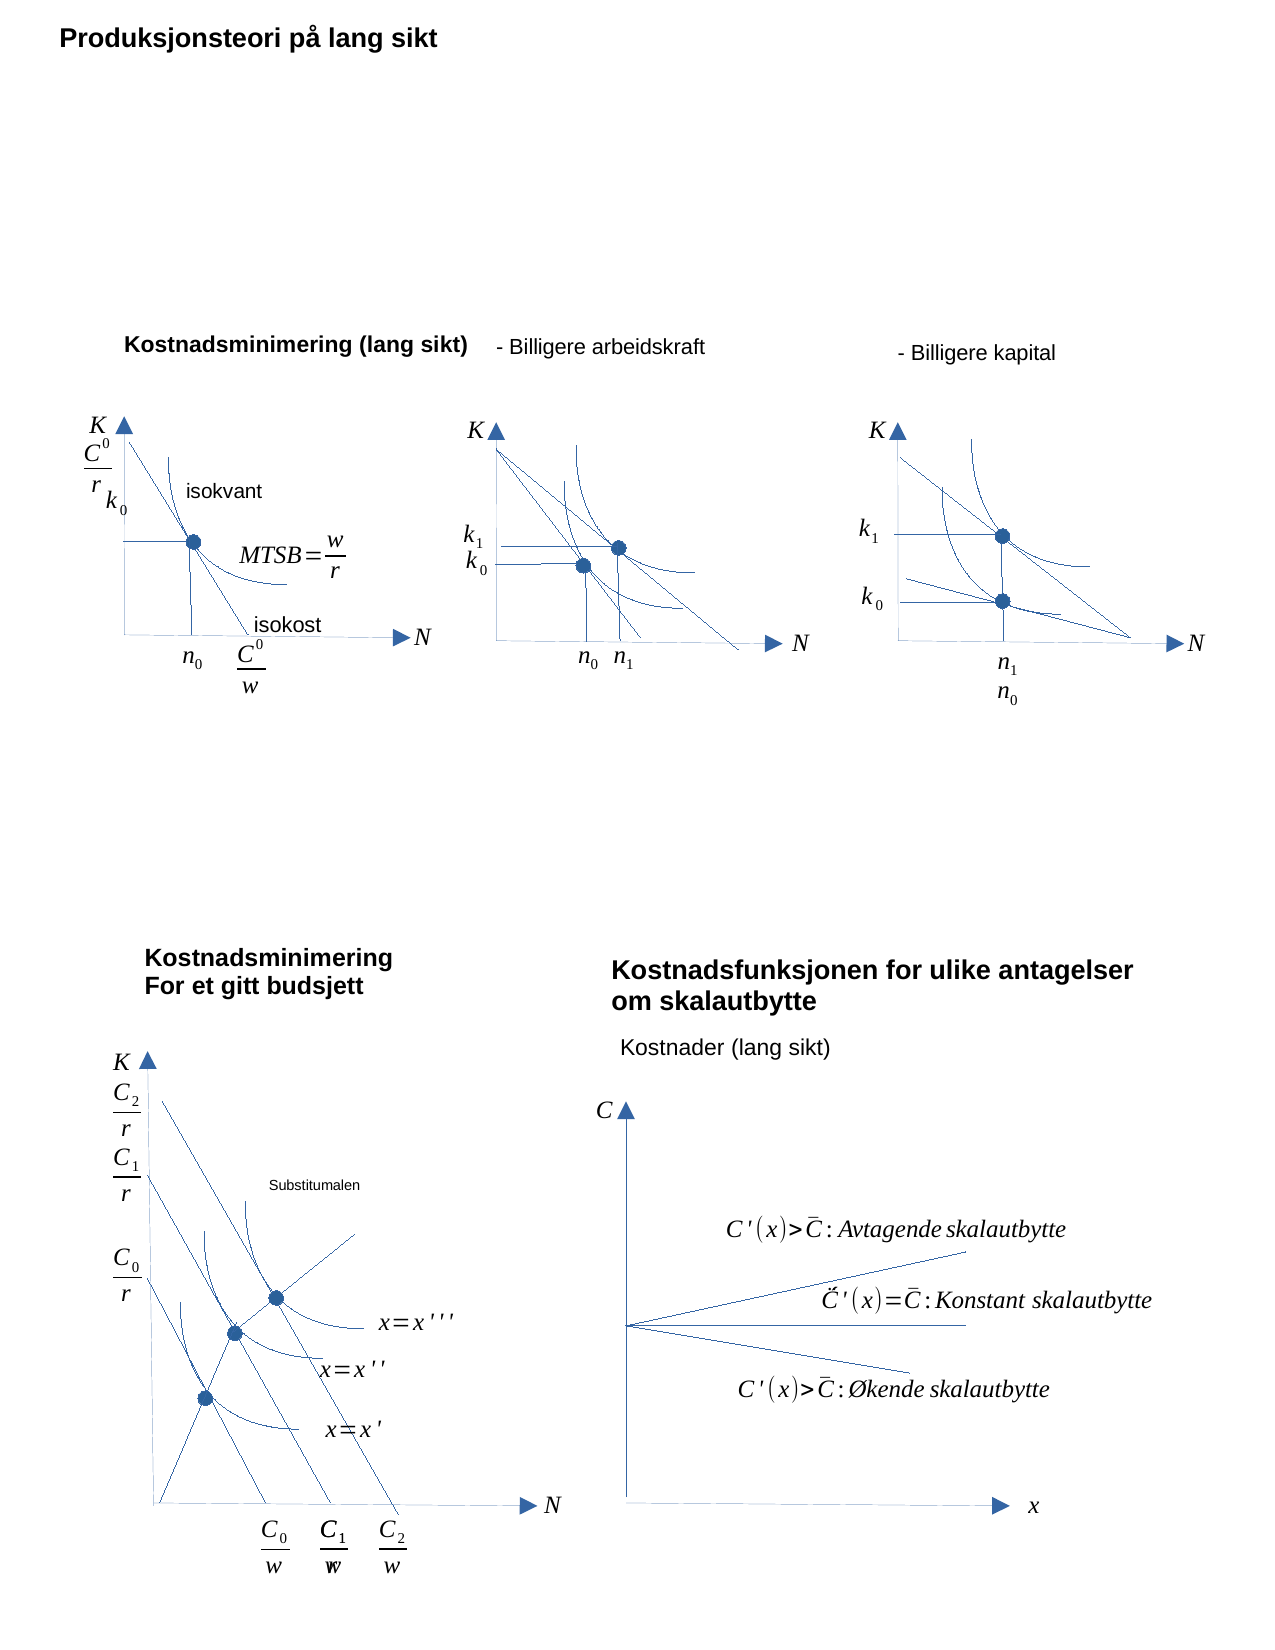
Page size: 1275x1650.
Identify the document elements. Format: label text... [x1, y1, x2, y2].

text_box Produksjonsteori på lang sikt [44, 15, 473, 81]
chart [105, 1078, 148, 1142]
chart [176, 641, 210, 673]
chart [814, 1285, 1160, 1316]
text_box Kostnadsfunksjonen for ulike antagelser om skalautbytte [596, 947, 1149, 1024]
chart [457, 520, 493, 579]
chart [312, 1515, 355, 1579]
chart [991, 647, 1025, 709]
text_box [268, 1290, 284, 1306]
chart [311, 1356, 392, 1384]
text_box [611, 540, 627, 556]
chart [229, 635, 273, 699]
text_box - Billigere arbeidskraft [481, 327, 721, 367]
text_box Kostnader (lang sikt) [605, 1027, 846, 1068]
text_box Substitumalen [253, 1169, 380, 1201]
chart [719, 1214, 1074, 1245]
text_box [995, 528, 1010, 544]
chart [459, 417, 493, 445]
chart [105, 1143, 148, 1207]
chart [75, 411, 133, 519]
text_box Kostnadsminimering For et gitt budsjett [129, 936, 409, 1007]
chart [607, 641, 640, 673]
chart [571, 641, 605, 673]
chart [105, 1048, 138, 1077]
text_box isokvant [171, 472, 278, 511]
text_box isokost [239, 605, 337, 645]
text_box Kostnadsminimering (lang sikt) [109, 324, 484, 366]
chart [852, 514, 886, 547]
chart [731, 1373, 1057, 1405]
chart [1020, 1491, 1047, 1520]
chart [371, 1515, 414, 1579]
text_box [995, 593, 1011, 609]
chart [589, 1096, 620, 1124]
text_box [611, 547, 617, 555]
text_box [186, 534, 201, 550]
chart [861, 417, 894, 445]
chart [855, 582, 889, 614]
chart [370, 1308, 461, 1337]
chart [252, 1515, 297, 1579]
text_box [575, 558, 591, 574]
chart [317, 1415, 389, 1443]
chart [406, 623, 439, 652]
text_box [227, 1325, 243, 1341]
chart [784, 629, 817, 658]
text_box - Billigere kapital [882, 333, 1142, 373]
chart [231, 525, 354, 585]
chart [105, 1243, 149, 1307]
text_box [197, 1390, 213, 1406]
chart [1179, 629, 1213, 658]
chart [536, 1491, 569, 1520]
